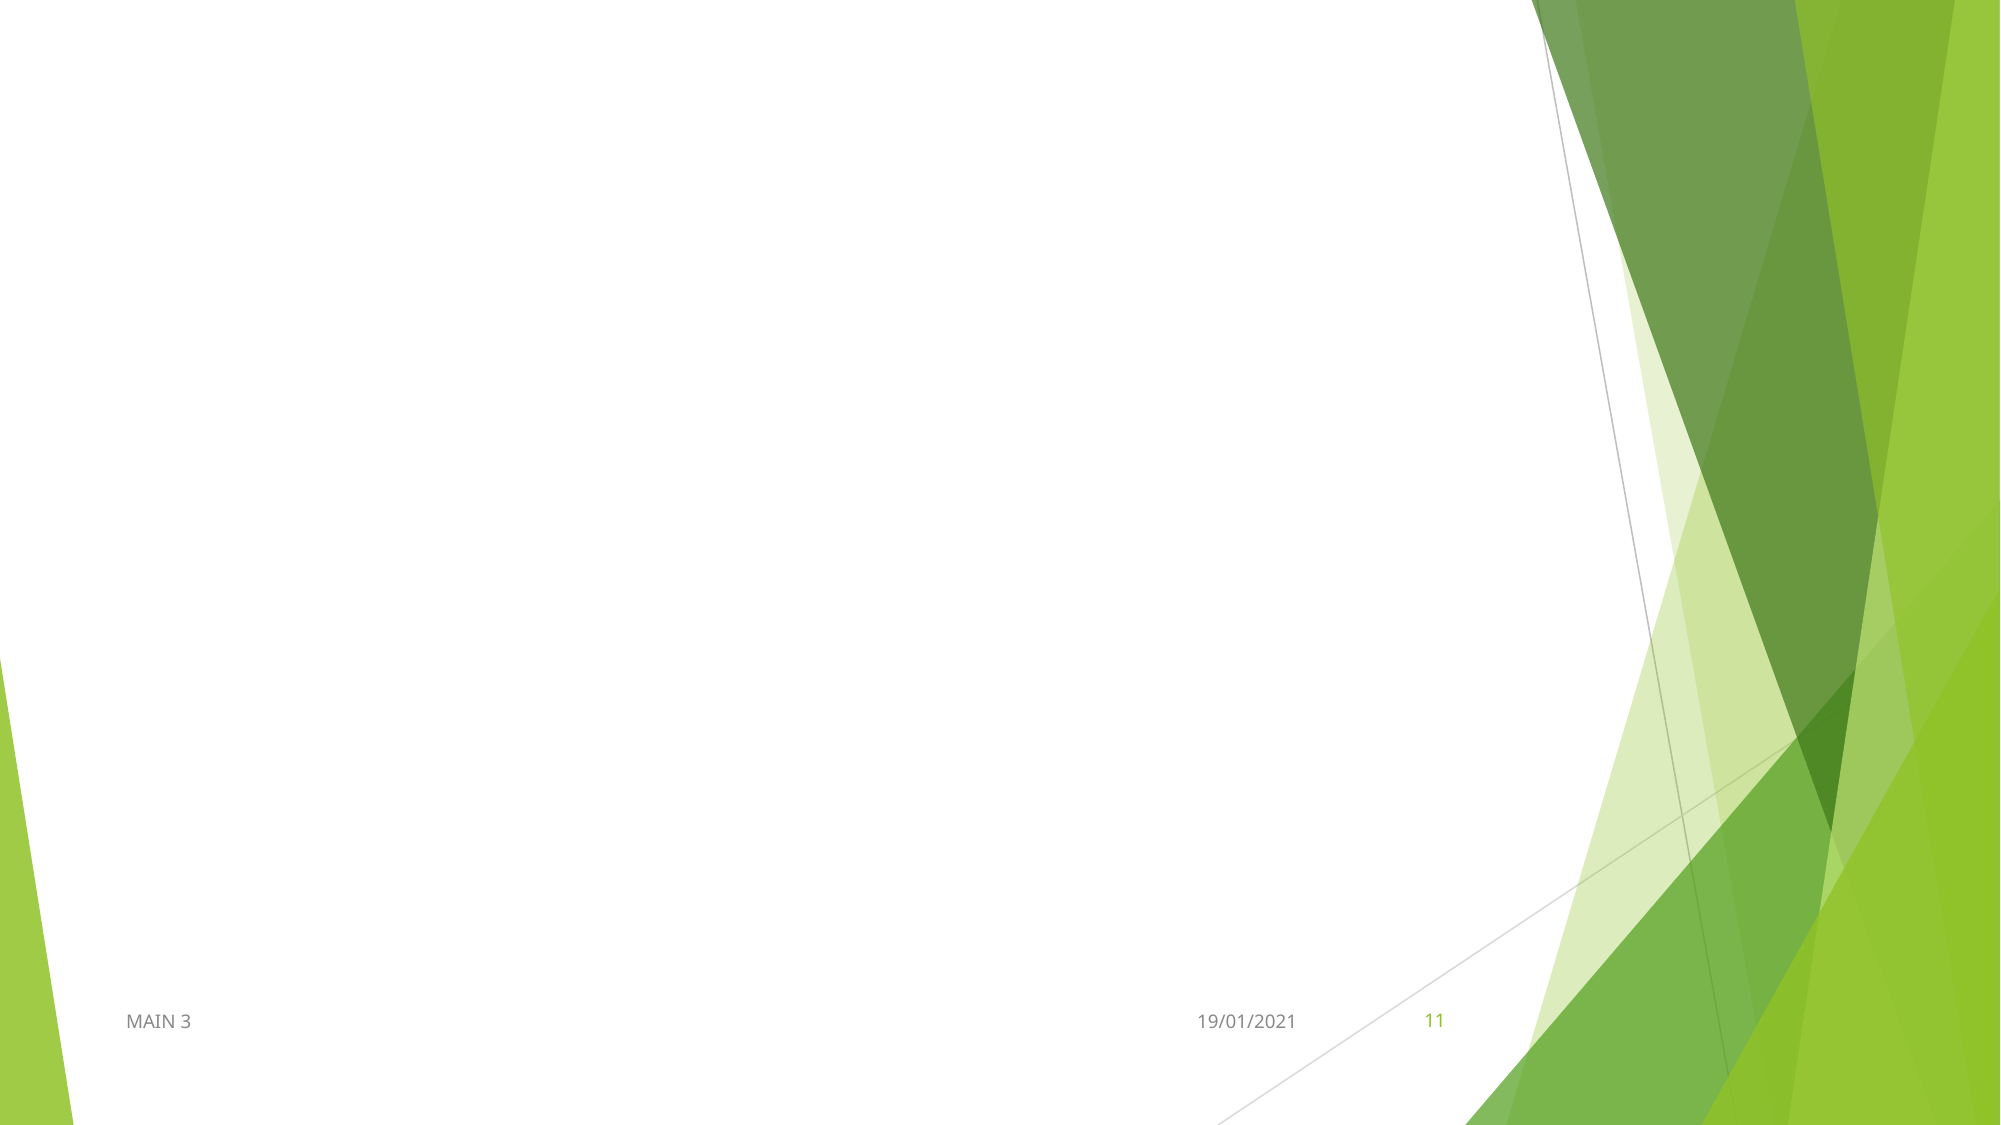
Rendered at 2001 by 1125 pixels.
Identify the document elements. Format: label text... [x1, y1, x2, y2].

text_box 19/01/2021 [1181, 991, 1332, 1051]
text_box MAIN 3 [111, 991, 1145, 1051]
text_box ‹N°› [1409, 991, 1522, 1051]
